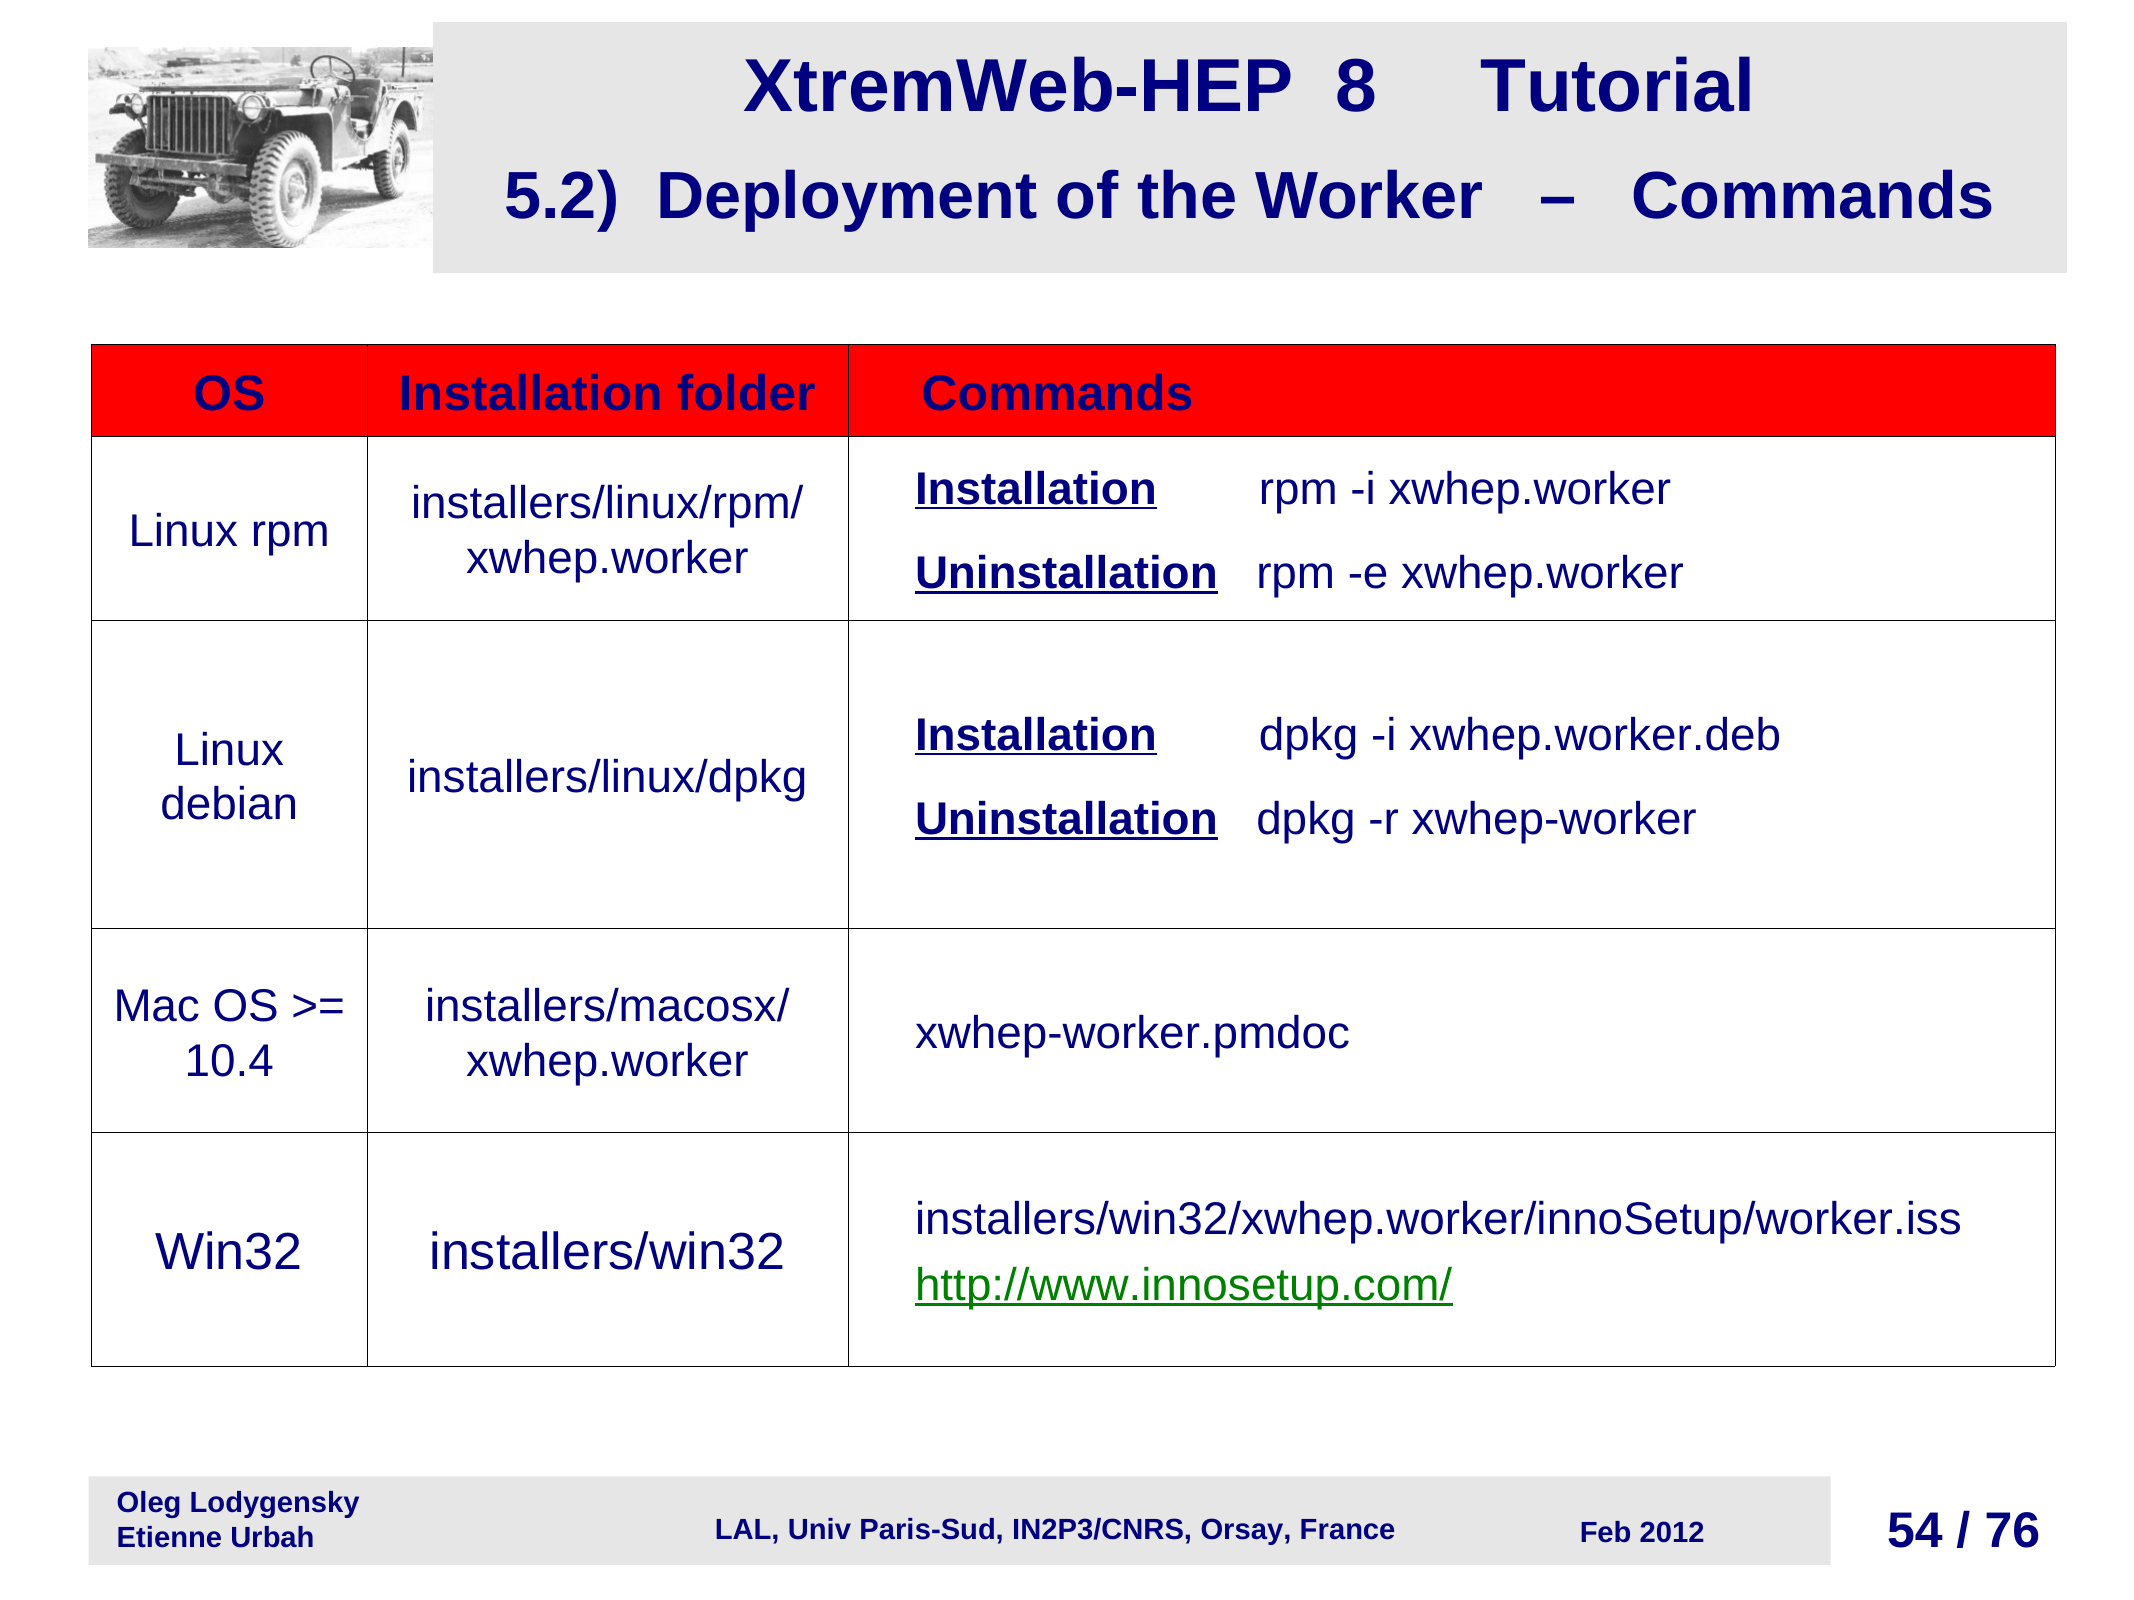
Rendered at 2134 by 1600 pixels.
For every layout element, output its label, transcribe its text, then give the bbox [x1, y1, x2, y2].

table_cell Installation rpm -i xwhep.worker Uninstallation rpm -e xwhep.worker [849, 437, 2055, 620]
table_header Installation folder [368, 345, 848, 436]
table_cell installers/win32/xwhep.worker/innoSetup/worker.iss http://www.innosetup.com/ [849, 1133, 2055, 1366]
table_cell installers/win32 [368, 1133, 848, 1366]
table_cell Installation dpkg -i xwhep.worker.deb Uninstallation dpkg -r xwhep-worker [849, 621, 2055, 928]
picture [88, 47, 433, 248]
table_cell installers/linux/rpm/xwhep.worker [368, 437, 848, 620]
table_cell Linux debian [92, 621, 367, 928]
table_header Commands [849, 345, 2055, 436]
table_cell Linux rpm [92, 437, 367, 620]
table_header OS [92, 345, 367, 436]
table_cell installers/linux/dpkg [368, 621, 848, 928]
table_cell Mac OS >= 10.4 [92, 929, 367, 1132]
table_cell xwhep-worker.pmdoc [849, 929, 2055, 1132]
table_cell installers/macosx/xwhep.worker [368, 929, 848, 1132]
table_cell Win32 [92, 1133, 367, 1366]
title 5.2) Deployment of the Worker – Commands [442, 118, 2067, 266]
